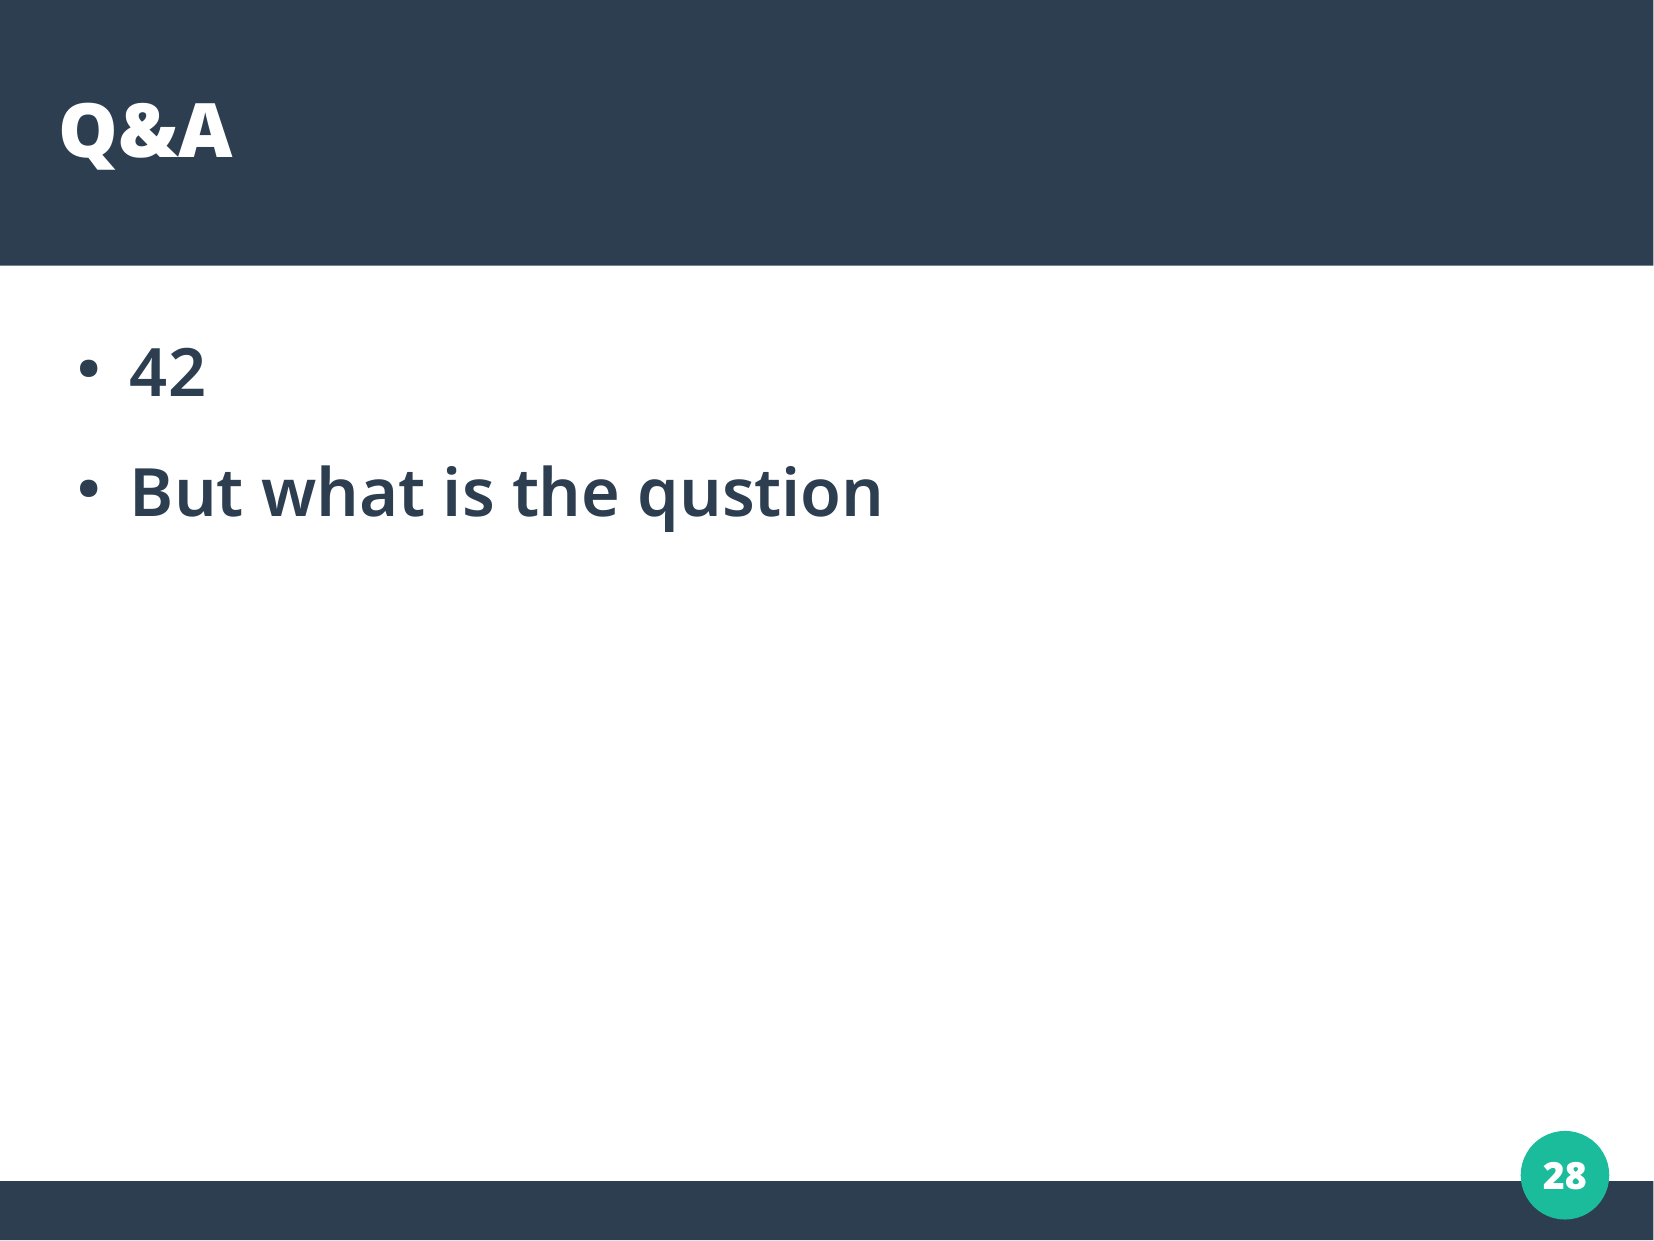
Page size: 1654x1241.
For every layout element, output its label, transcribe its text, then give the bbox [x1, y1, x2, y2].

list 42 But what is the qustion [59, 324, 1595, 1152]
title Q&A [59, 49, 1595, 207]
